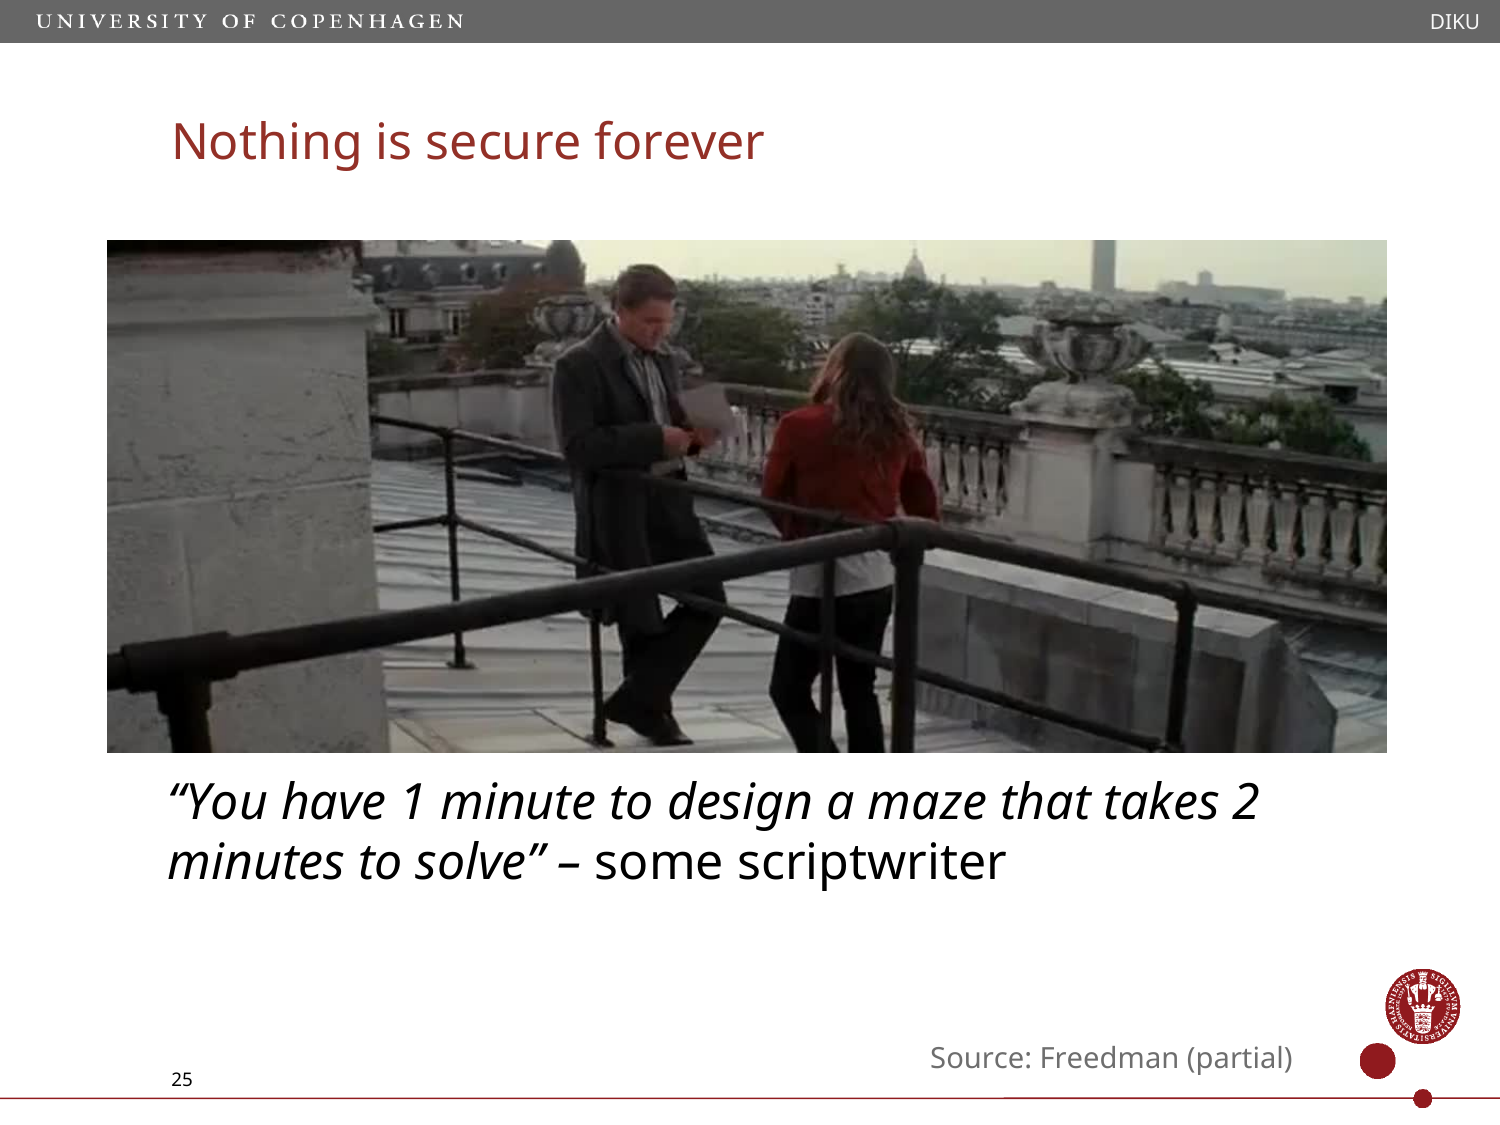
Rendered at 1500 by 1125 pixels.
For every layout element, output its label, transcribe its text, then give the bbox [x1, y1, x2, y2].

text_box “You have 1 minute to design a maze that takes 2 minutes to solve” – some scriptwriter [152, 761, 1368, 897]
text_box <number> [171, 1067, 522, 1092]
text_box DIKU [469, 0, 1495, 43]
picture [107, 240, 1387, 753]
text_box Source: Freedman (partial) [915, 1031, 1353, 1083]
picture [0, 910, 1500, 1122]
text_box Nothing is secure forever [171, 75, 1329, 171]
